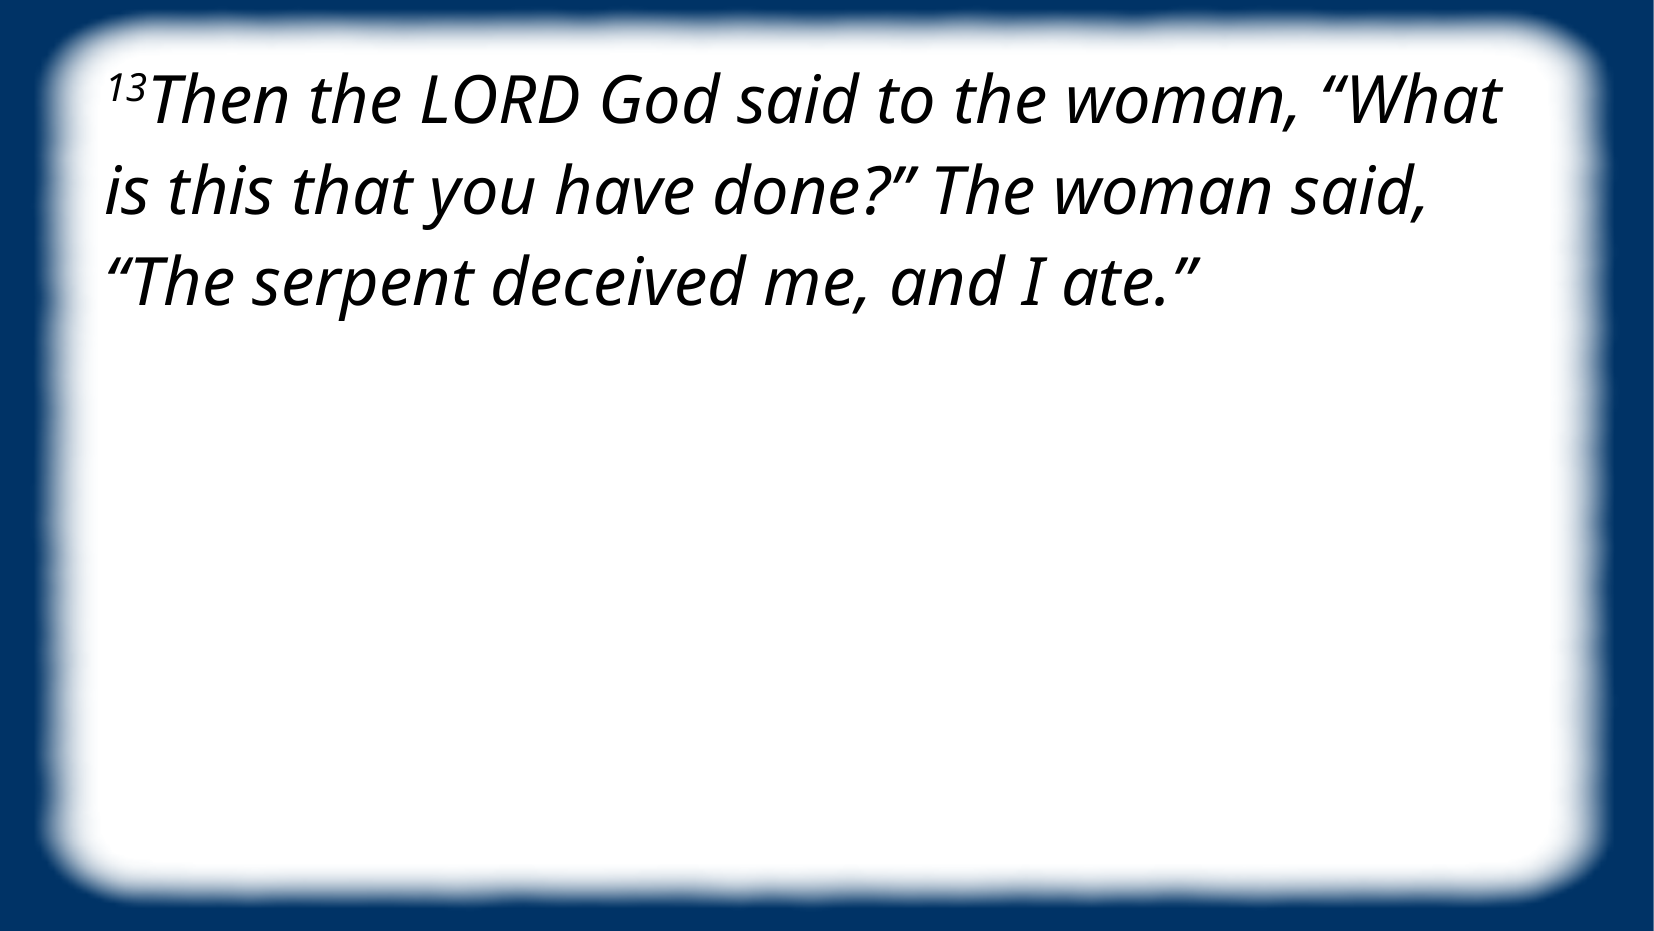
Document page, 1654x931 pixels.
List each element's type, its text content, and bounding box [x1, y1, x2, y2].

picture [0, 0, 1654, 931]
text_box 13Then the LORD God said to the woman, “What is this that you have done?” The woman said, “The serpent deceived me, and I ate.” [90, 45, 1576, 331]
